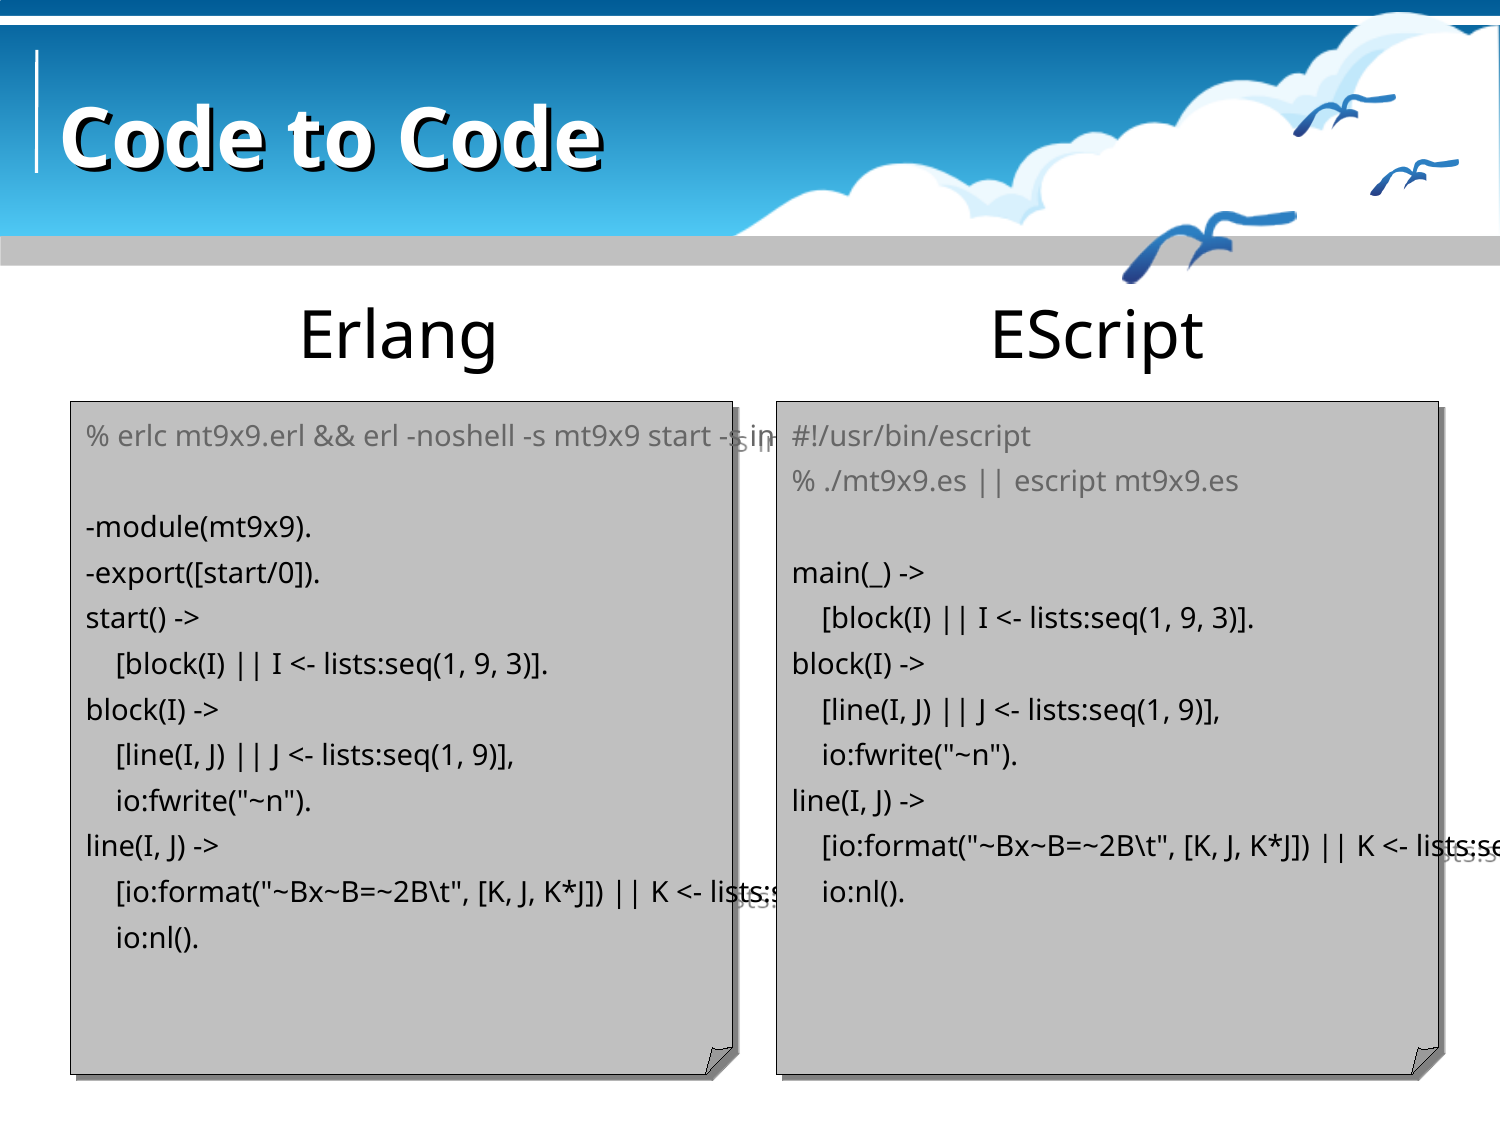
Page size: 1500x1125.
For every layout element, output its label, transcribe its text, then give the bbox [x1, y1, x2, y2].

text_box Erlang [283, 283, 603, 388]
text_box % erlc mt9x9.erl && erl -noshell -s mt9x9 start -s init stop -module(mt9x9). -export([start/0]). start() -> [block(I) || I <- lists:seq(1, 9, 3)]. block(I) -> [line(I, J) || J <- lists:seq(1, 9)], io:fwrite("~n"). line(I, J) -> [io:format("~Bx~B=~2B\t", [K, J, K*J]) || K <- lists:seq(I, I+2)], io:nl(). [70, 401, 733, 1075]
picture [730, 12, 1500, 284]
title Code to Code [59, 86, 1465, 186]
text_box #!/usr/bin/escript % ./mt9x9.es || escript mt9x9.es main(_) -> [block(I) || I <- lists:seq(1, 9, 3)]. block(I) -> [line(I, J) || J <- lists:seq(1, 9)], io:fwrite("~n"). line(I, J) -> [io:format("~Bx~B=~2B\t", [K, J, K*J]) || K <- lists:seq(I, I+2)], io:nl(). [776, 401, 1439, 1075]
text_box EScript [974, 283, 1276, 388]
